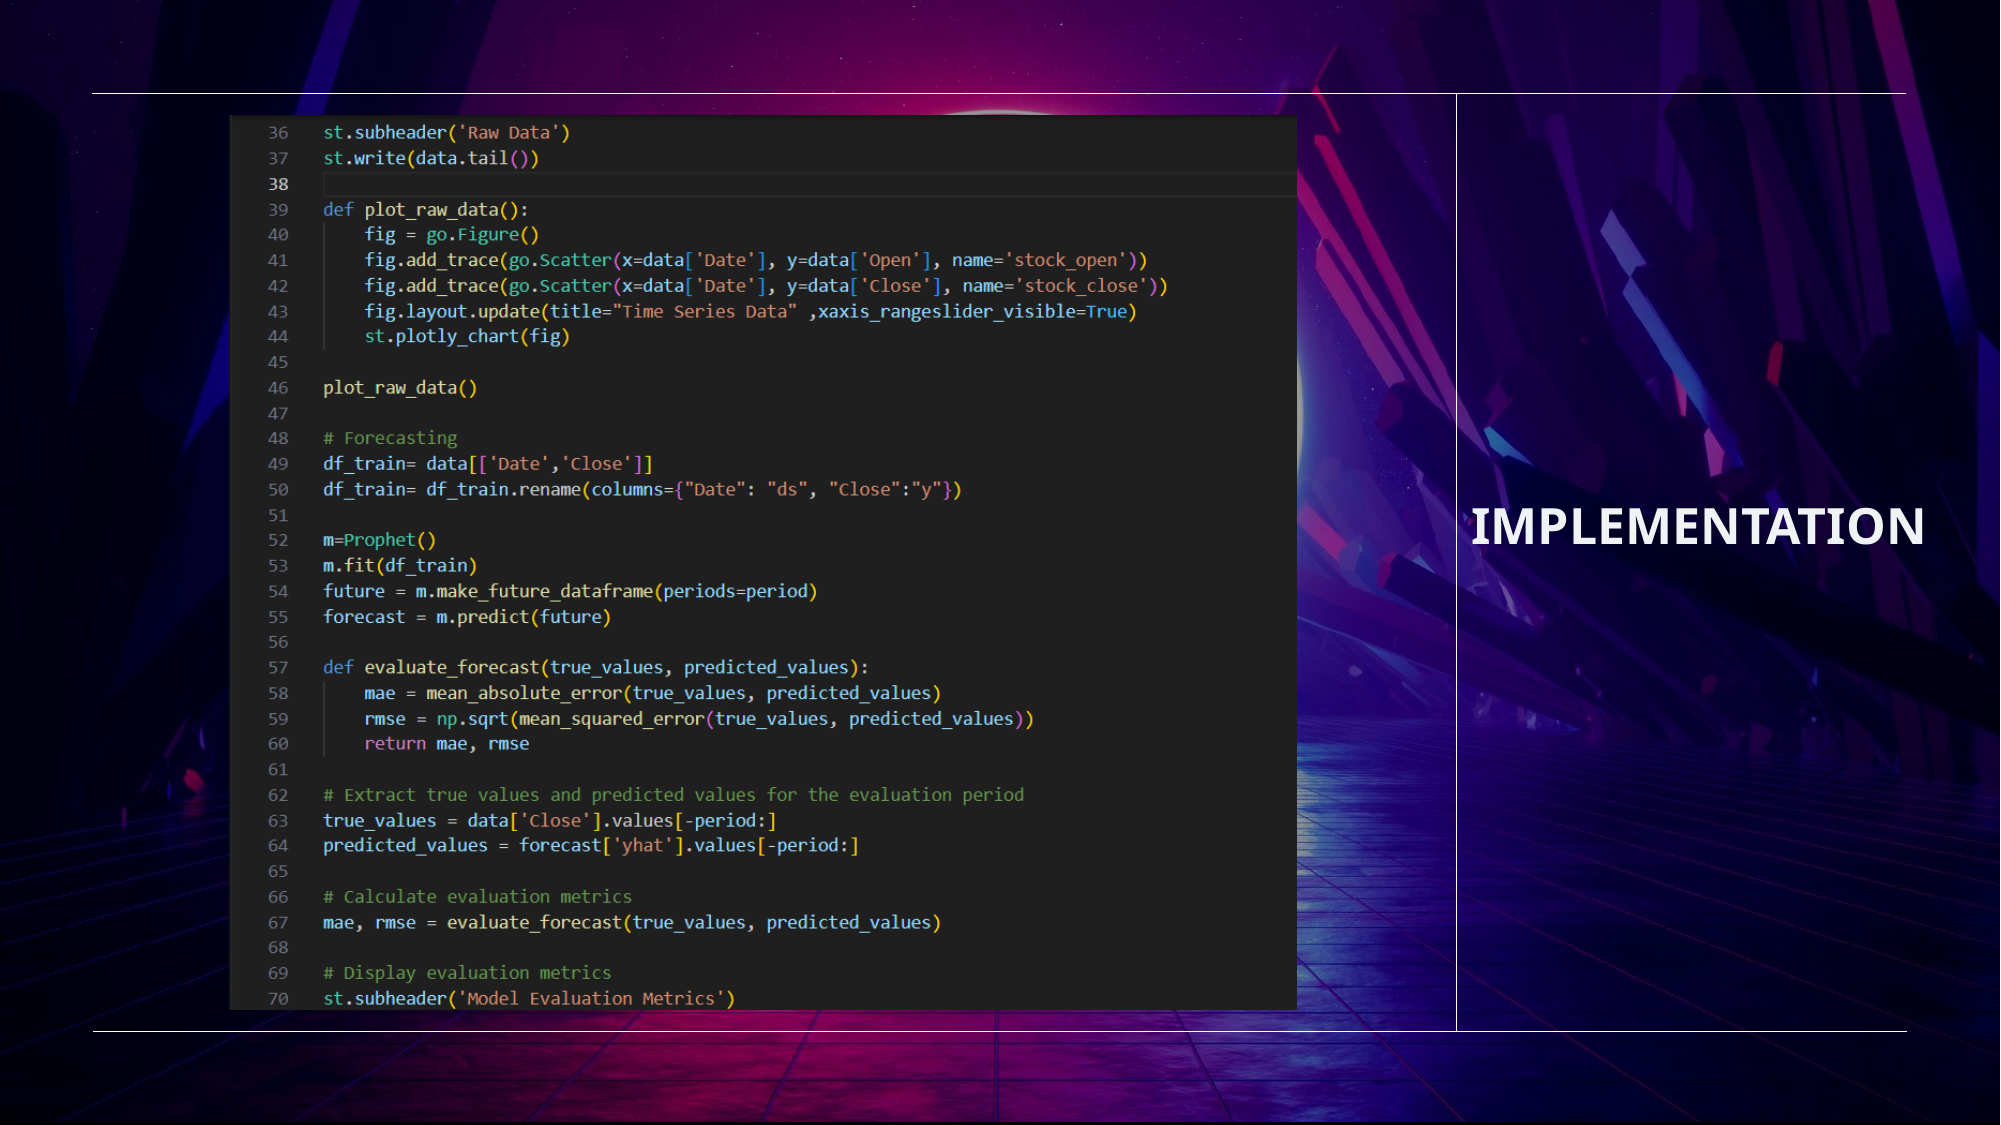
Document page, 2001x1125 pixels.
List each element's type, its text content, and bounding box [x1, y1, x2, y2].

text_box IMPLEMENTATION [1456, 486, 2000, 563]
picture [0, 0, 2000, 1122]
